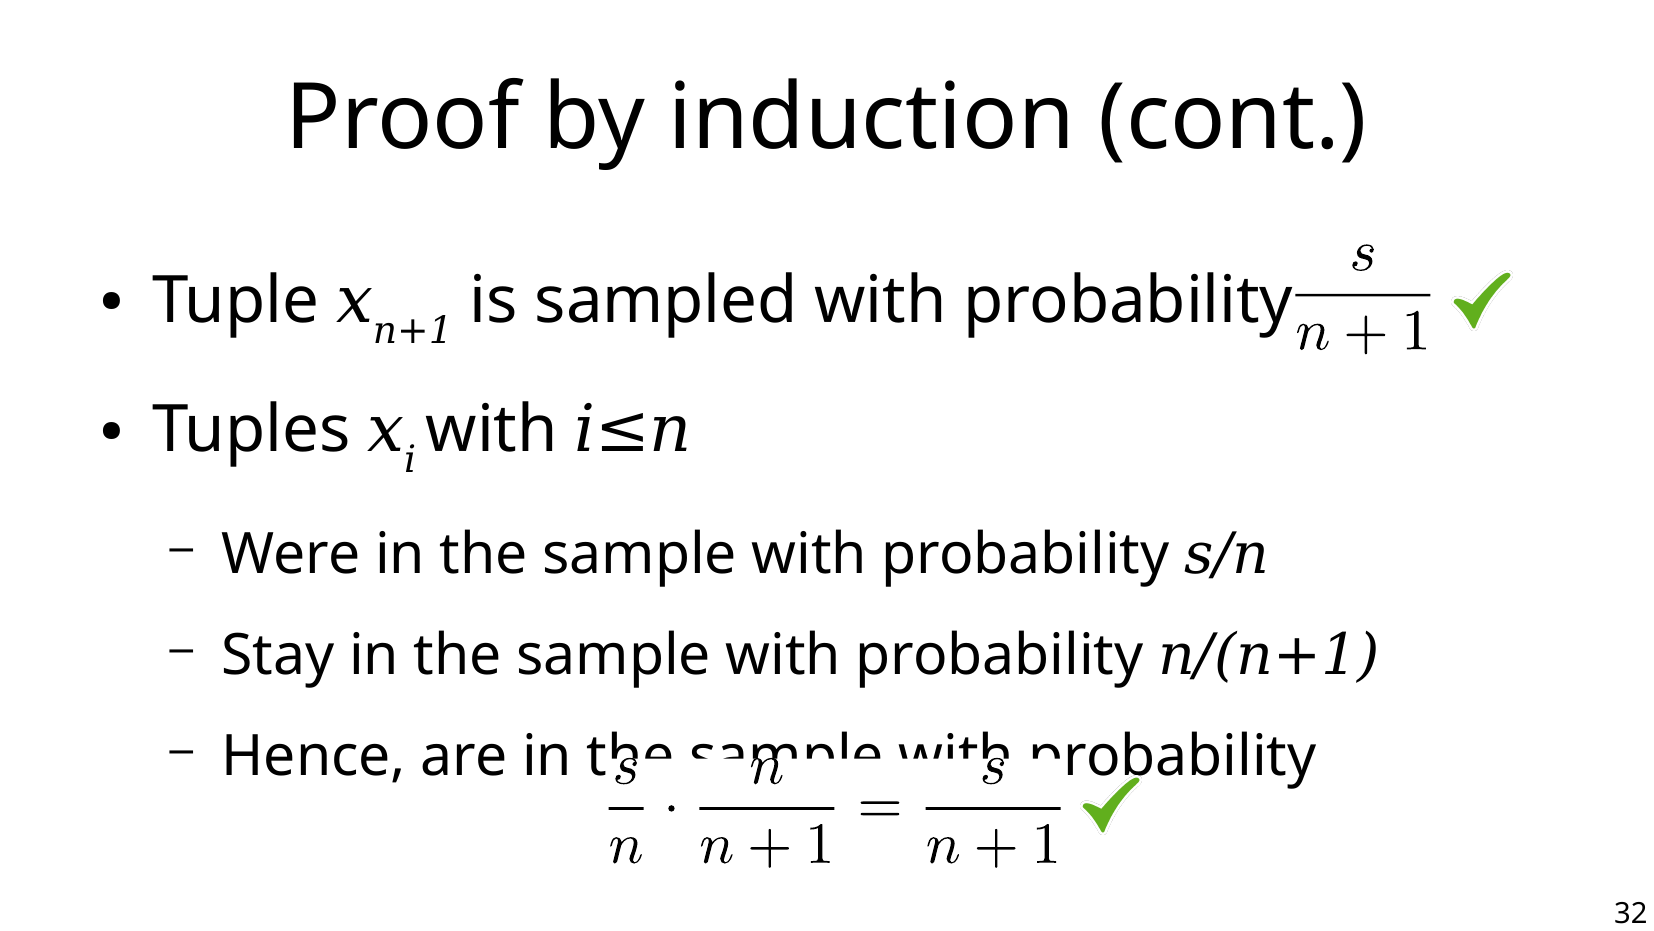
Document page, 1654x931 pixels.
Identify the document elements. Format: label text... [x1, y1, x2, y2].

text_box [608, 757, 1061, 868]
list Tuple xn+1 is sampled with probability Tuples xi with i≤n Were in the sample with probability s/n Stay in the sample with probability n/(n+1) Hence, are in the sample with probability [82, 253, 1571, 793]
picture [1080, 775, 1142, 835]
text_box [1295, 244, 1431, 355]
title Proof by induction (cont.) [82, 1, 1571, 226]
picture [1451, 270, 1513, 331]
